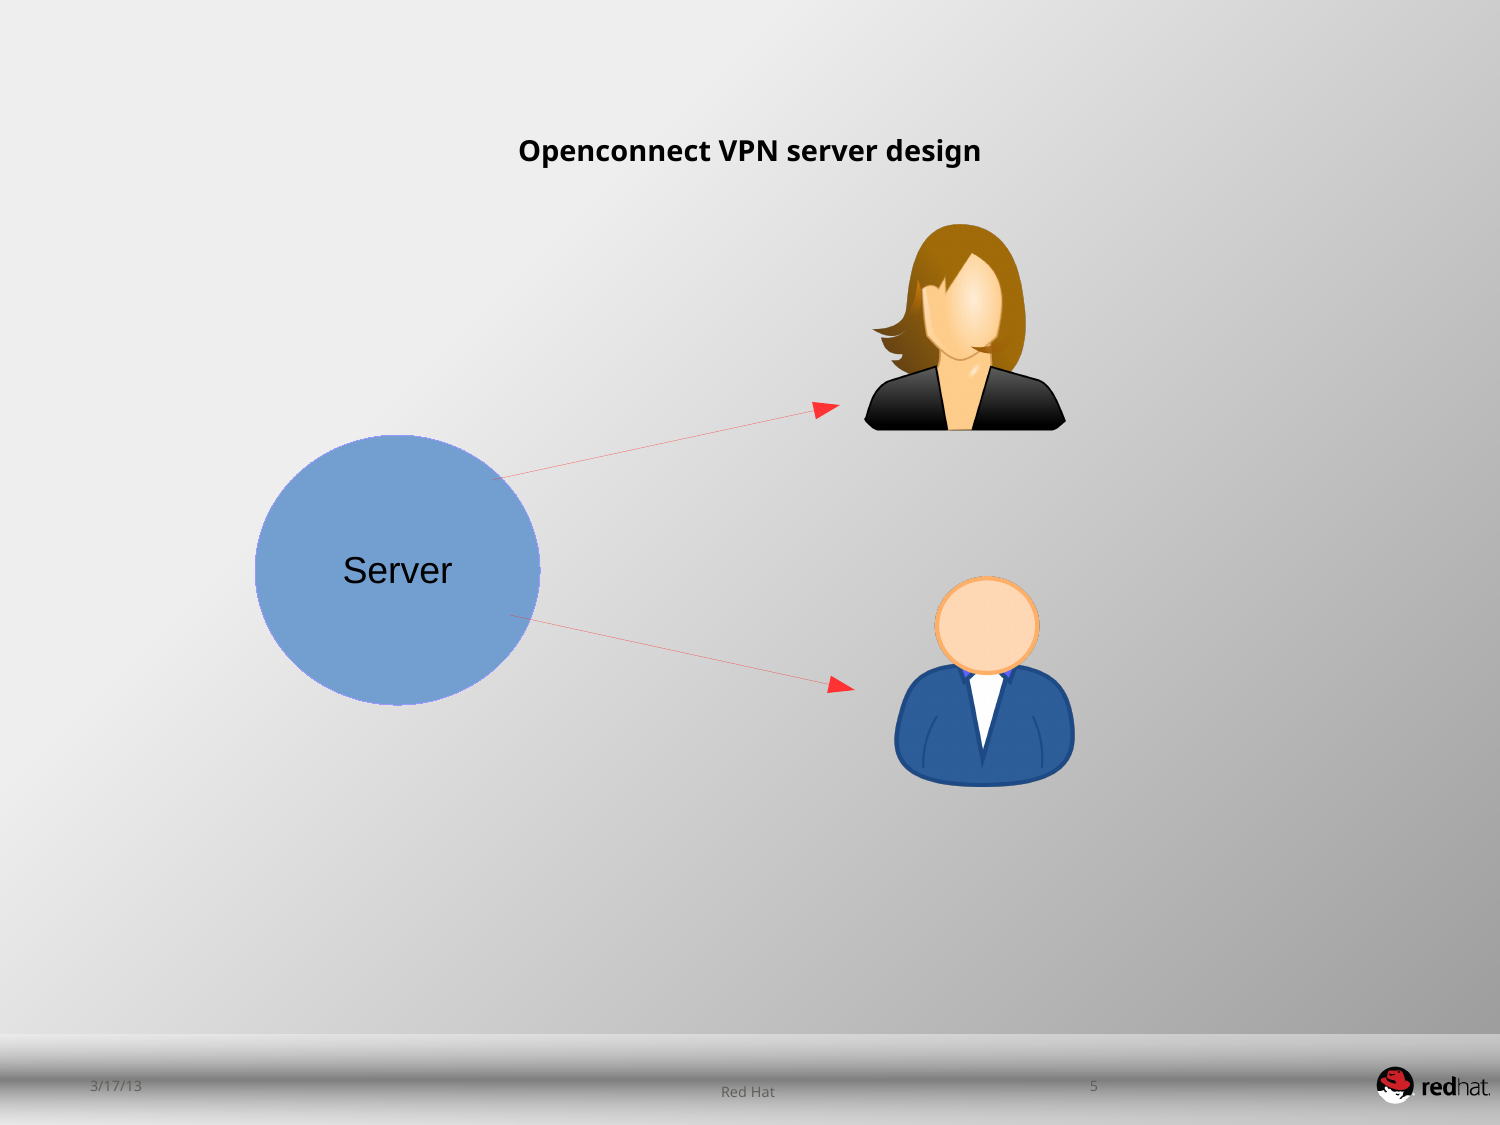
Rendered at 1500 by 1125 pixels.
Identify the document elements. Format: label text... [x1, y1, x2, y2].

picture [864, 224, 1066, 431]
title Openconnect VPN server design [75, 22, 1426, 188]
picture [894, 576, 1075, 787]
list [74, 209, 1425, 1012]
slide_number 3/17/13 [75, 1051, 425, 1112]
picture [1364, 1057, 1500, 1110]
slide_number <number> [1074, 1051, 1337, 1112]
footer Red Hat [300, 1065, 1200, 1110]
text_box Server [255, 435, 541, 706]
